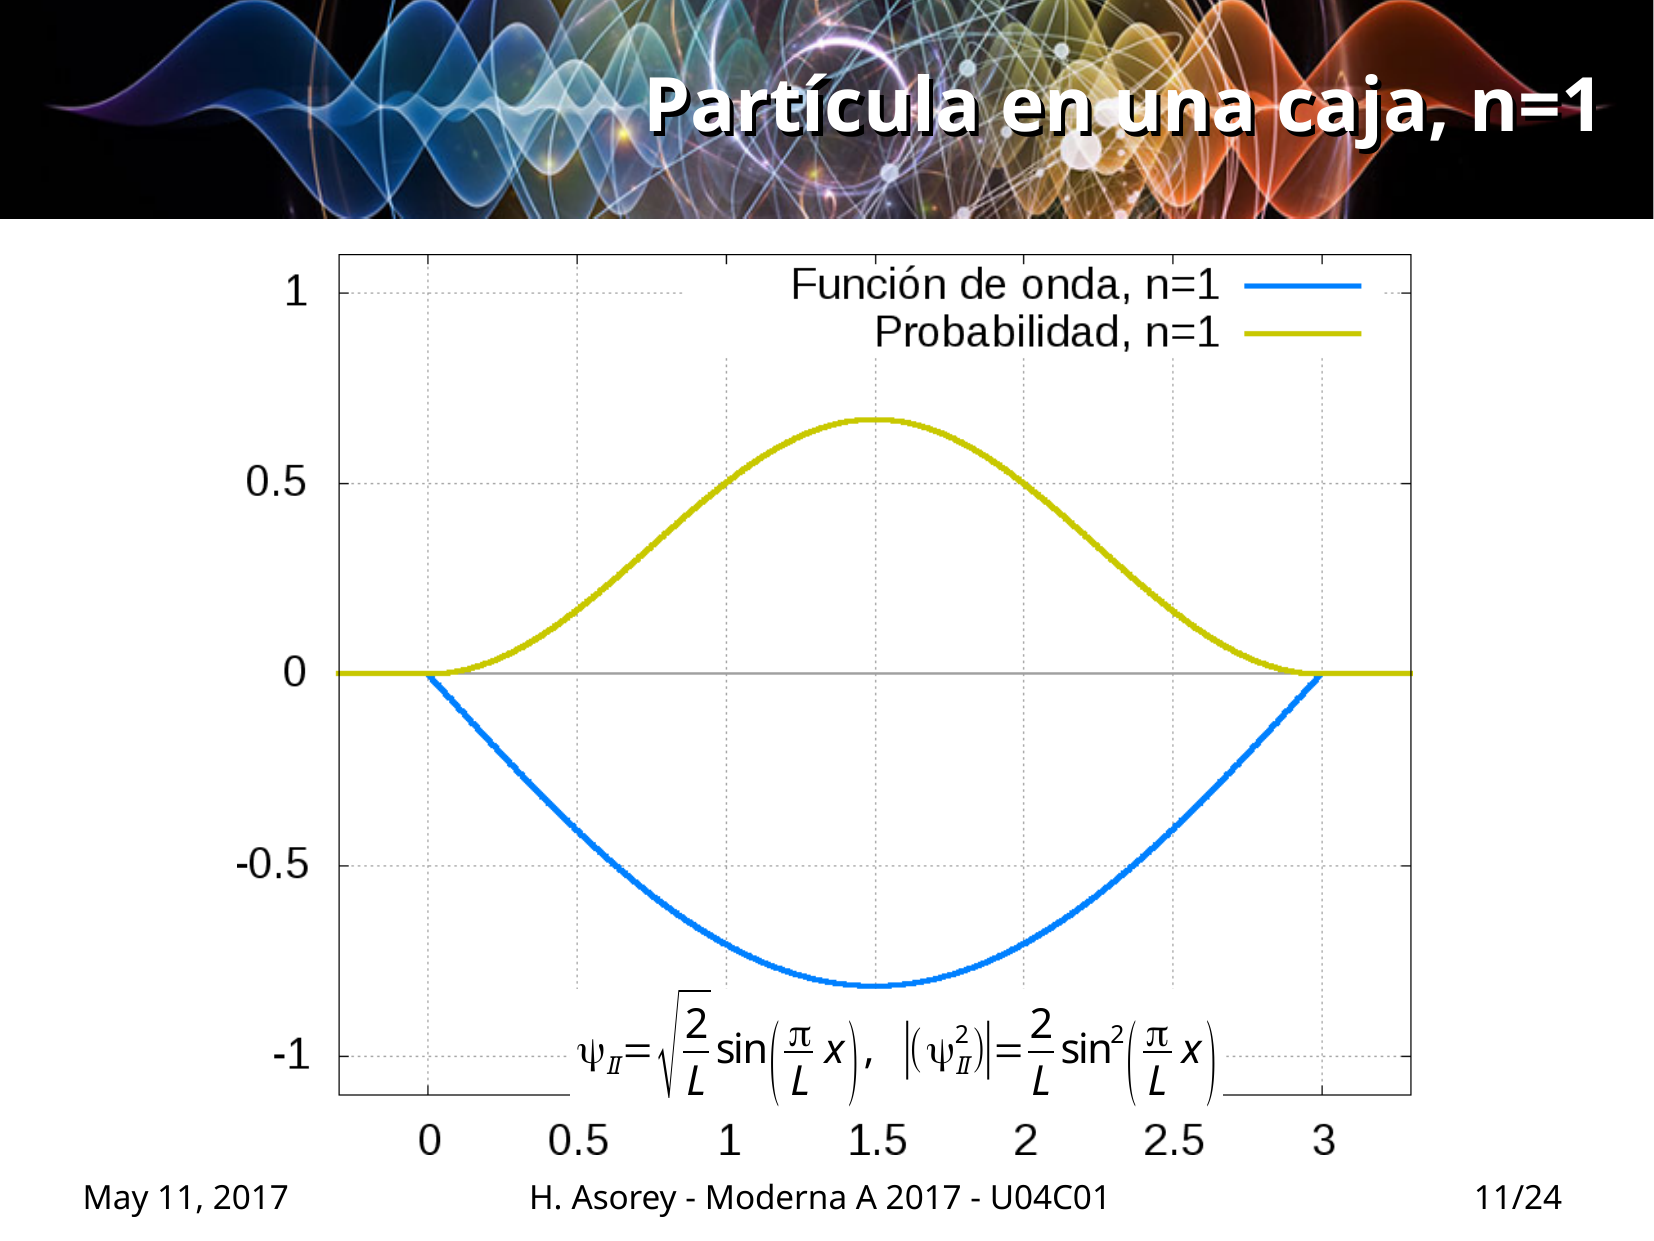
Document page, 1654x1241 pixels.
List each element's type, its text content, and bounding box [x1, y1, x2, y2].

picture [0, 0, 1654, 219]
chart [570, 988, 1224, 1111]
title Partícula en una caja, n=1 [45, 15, 1606, 191]
picture [237, 254, 1413, 1156]
